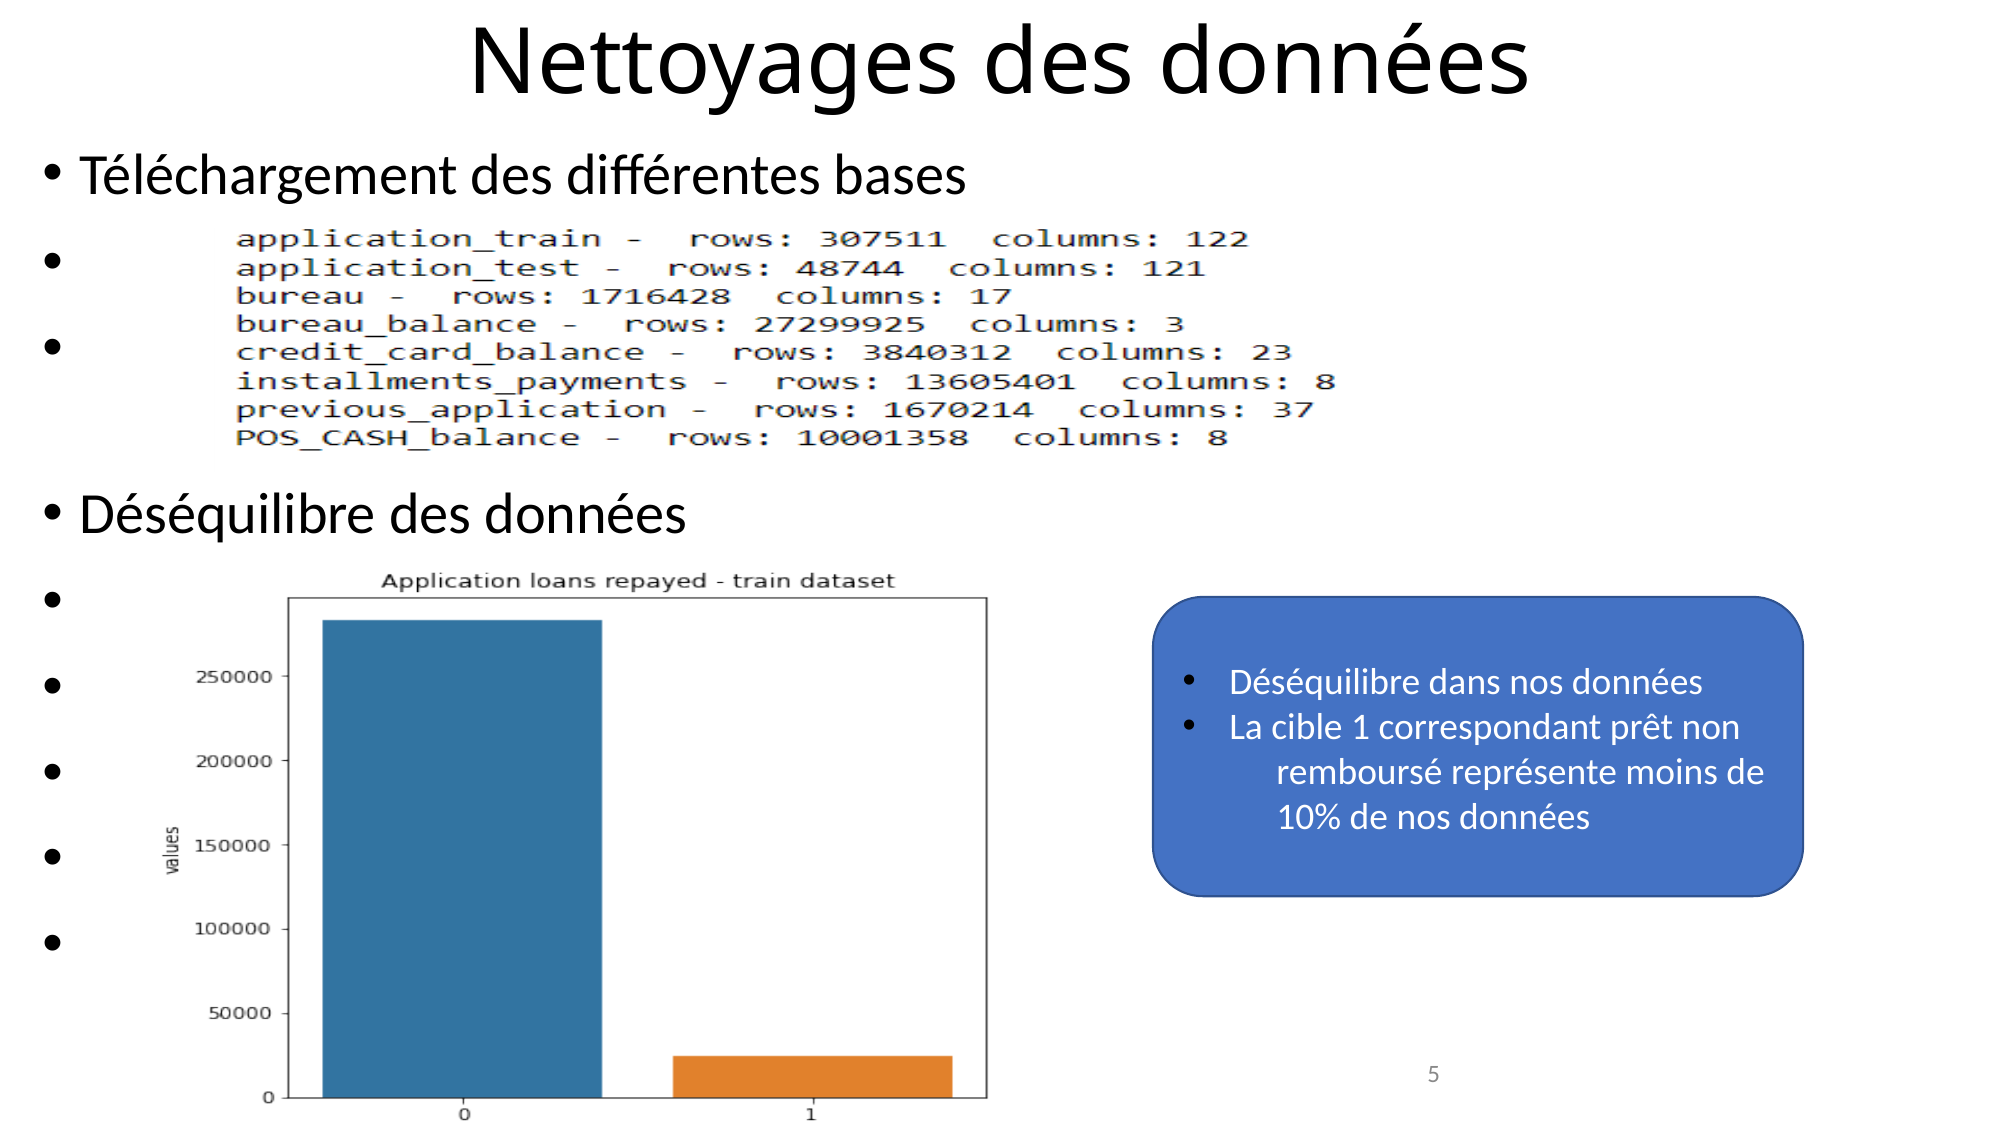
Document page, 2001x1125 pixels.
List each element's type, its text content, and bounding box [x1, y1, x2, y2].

picture [213, 228, 1344, 472]
text_box [1412, 1042, 1863, 1103]
list Téléchargement des différentes bases Déséquilibre des données [27, 136, 1981, 1125]
text_box Déséquilibre dans nos données La cible 1 correspondant prêt non remboursé représente moins de 10% de nos données [1152, 596, 1804, 897]
picture [150, 562, 1001, 1125]
title Nettoyages des données [137, 4, 1863, 125]
